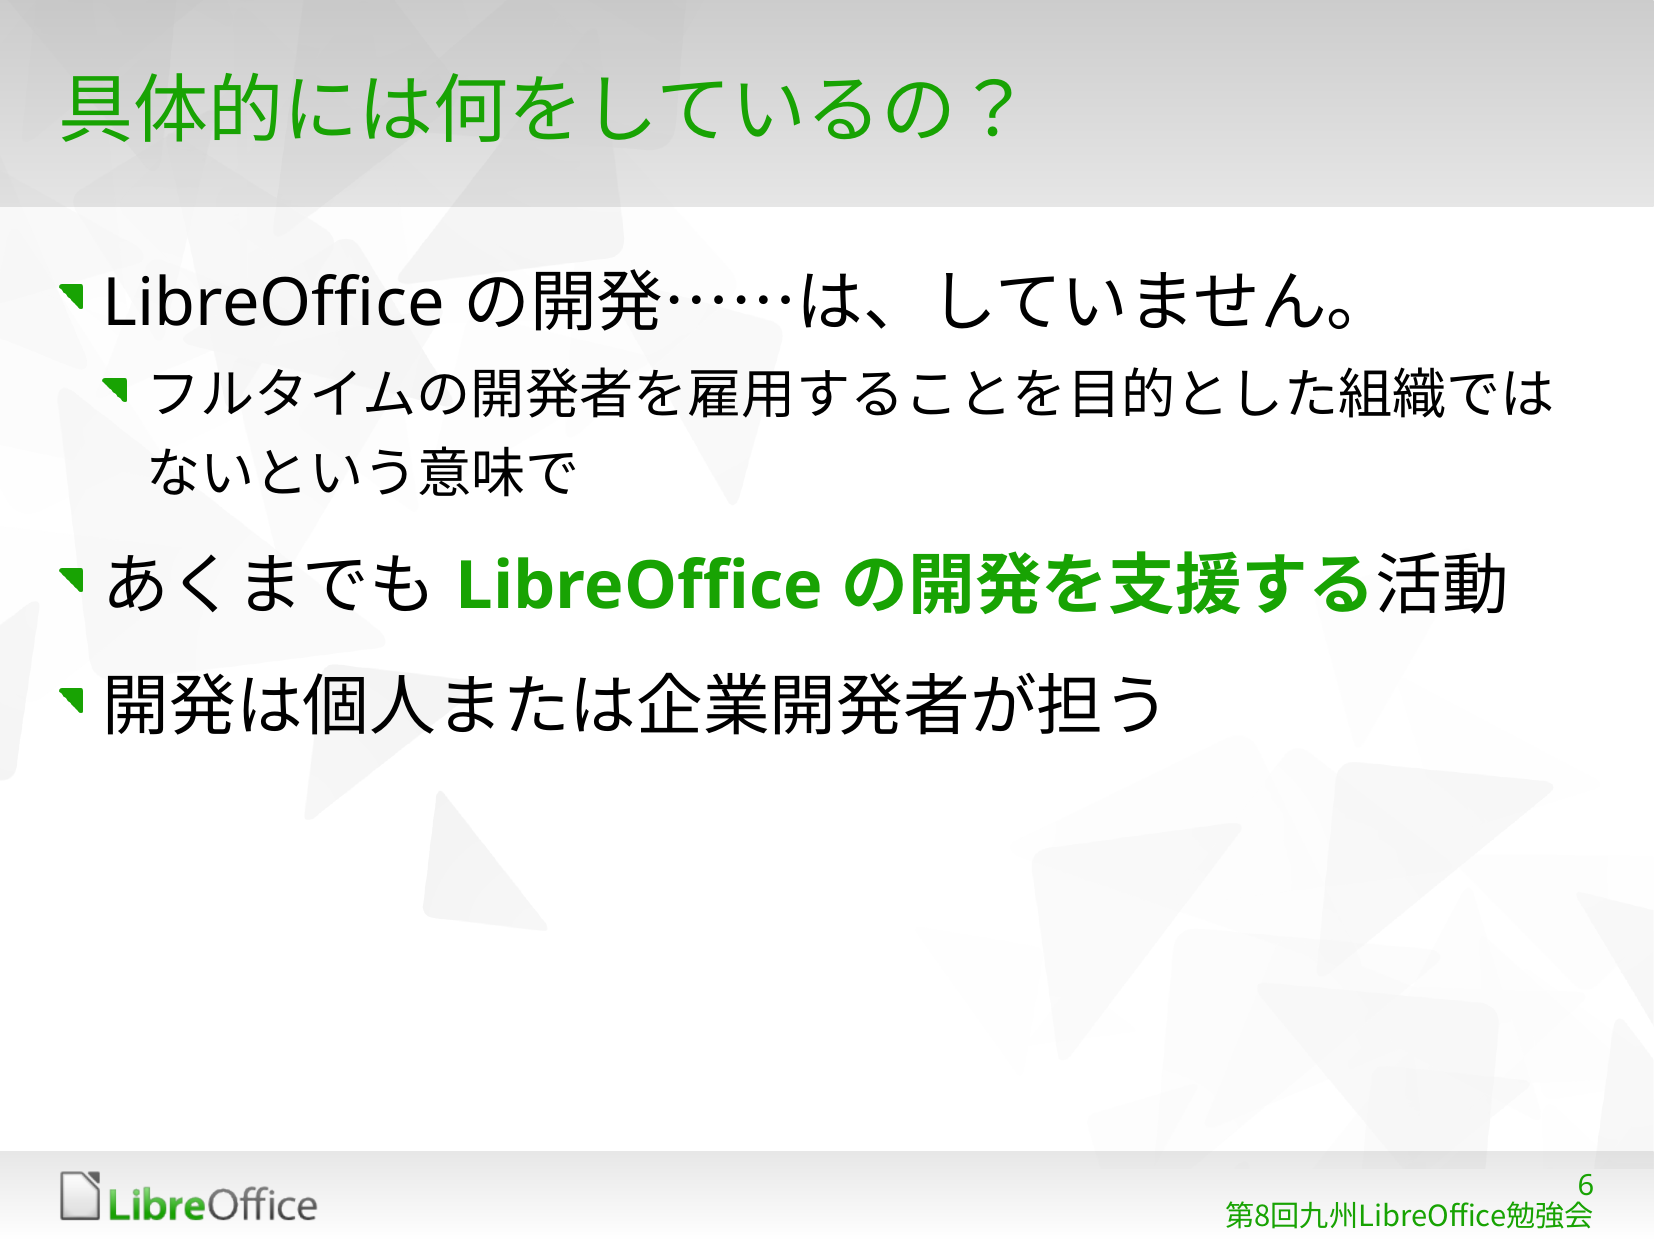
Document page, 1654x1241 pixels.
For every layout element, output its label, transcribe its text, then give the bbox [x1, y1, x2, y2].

picture [915, 548, 1654, 1169]
list LibreOfficeの開発……は、していません。 フルタイムの開発者を雇用することを目的とした組織ではないという意味で あくまでもLibreOfficeの開発を支援する活動 開発は個人または企業開発者が担う [59, 248, 1595, 968]
picture [41, 1152, 337, 1240]
picture [0, 0, 783, 931]
title 具体的には何をしているの？ [59, 29, 1595, 178]
